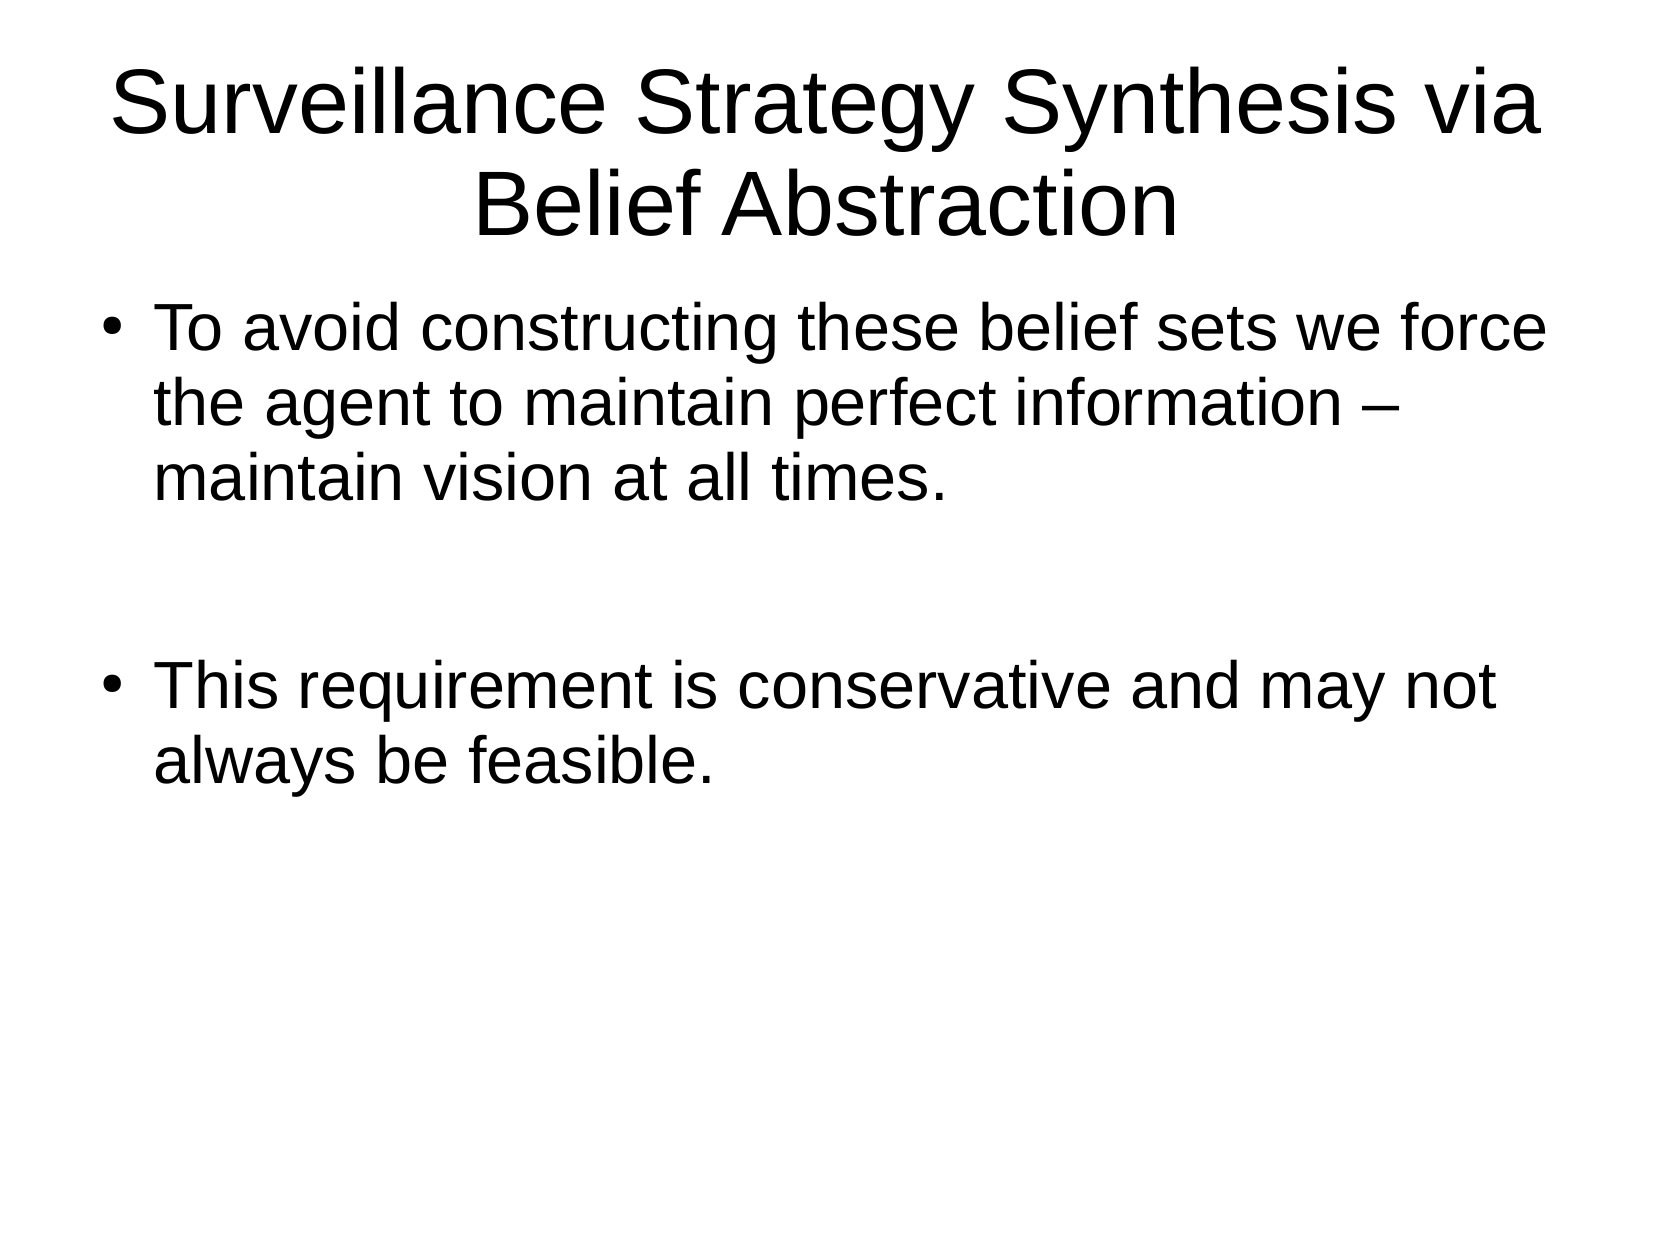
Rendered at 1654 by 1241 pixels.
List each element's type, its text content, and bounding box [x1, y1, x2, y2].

list To avoid constructing these belief sets we force the agent to maintain perfect information – maintain vision at all times. This requirement is conservative and may not always be feasible. [82, 290, 1571, 1010]
title Surveillance Strategy Synthesis via Belief Abstraction [82, 49, 1571, 257]
